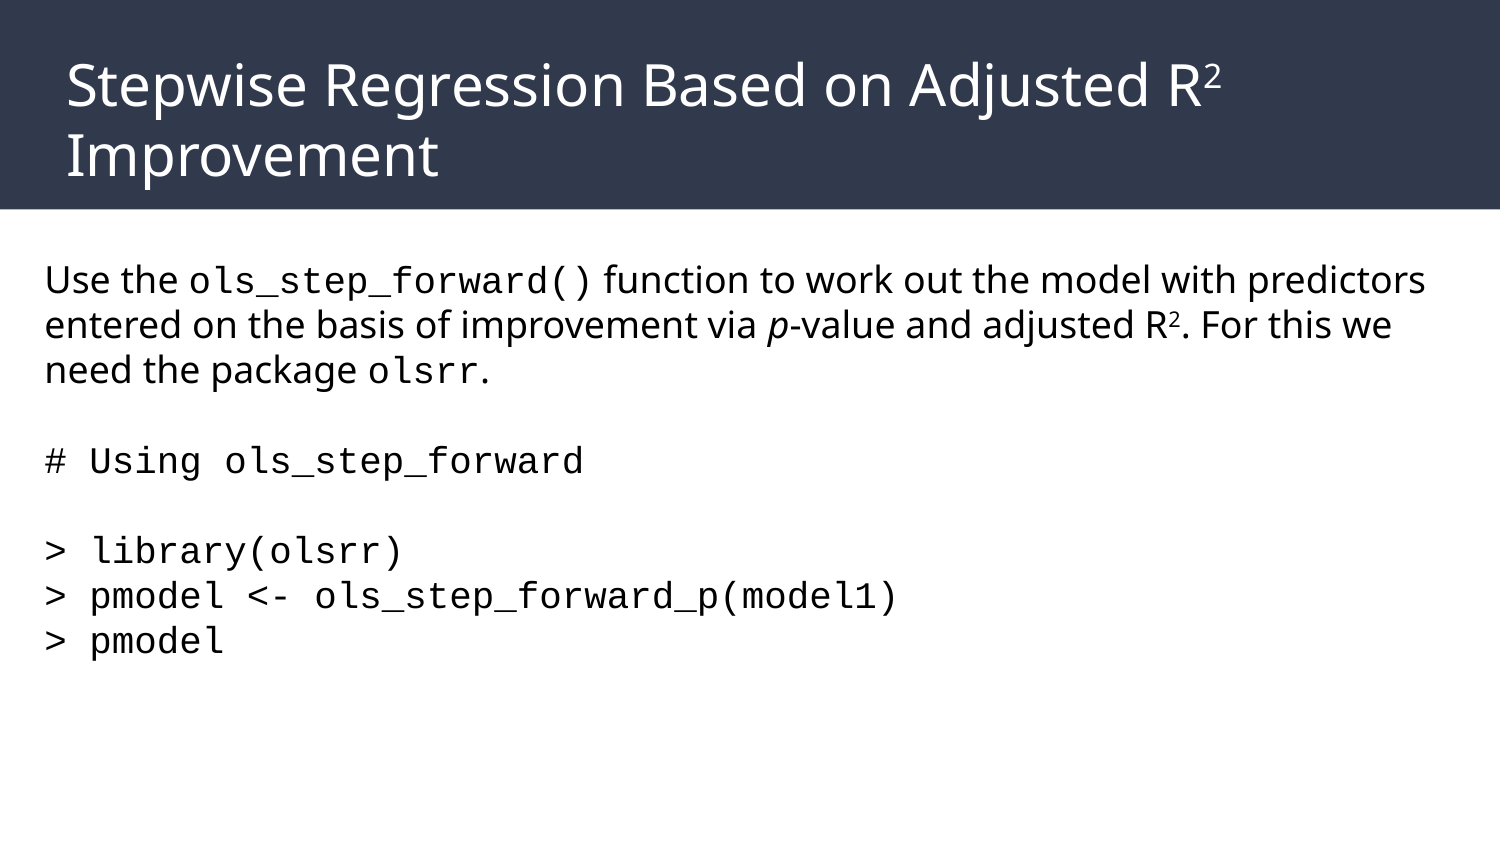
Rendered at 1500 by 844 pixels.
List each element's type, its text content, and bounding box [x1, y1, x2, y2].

text_box Use the ols_step_forward() function to work out the model with predictors entered on the basis of improvement via p-value and adjusted R2. For this we need the package olsrr. # Using ols_step_forward > library(olsrr) > pmodel <- ols_step_forward_p(model1) > pmodel [29, 240, 1481, 828]
title Stepwise Regression Based on Adjusted R2 Improvement [51, 33, 1449, 136]
